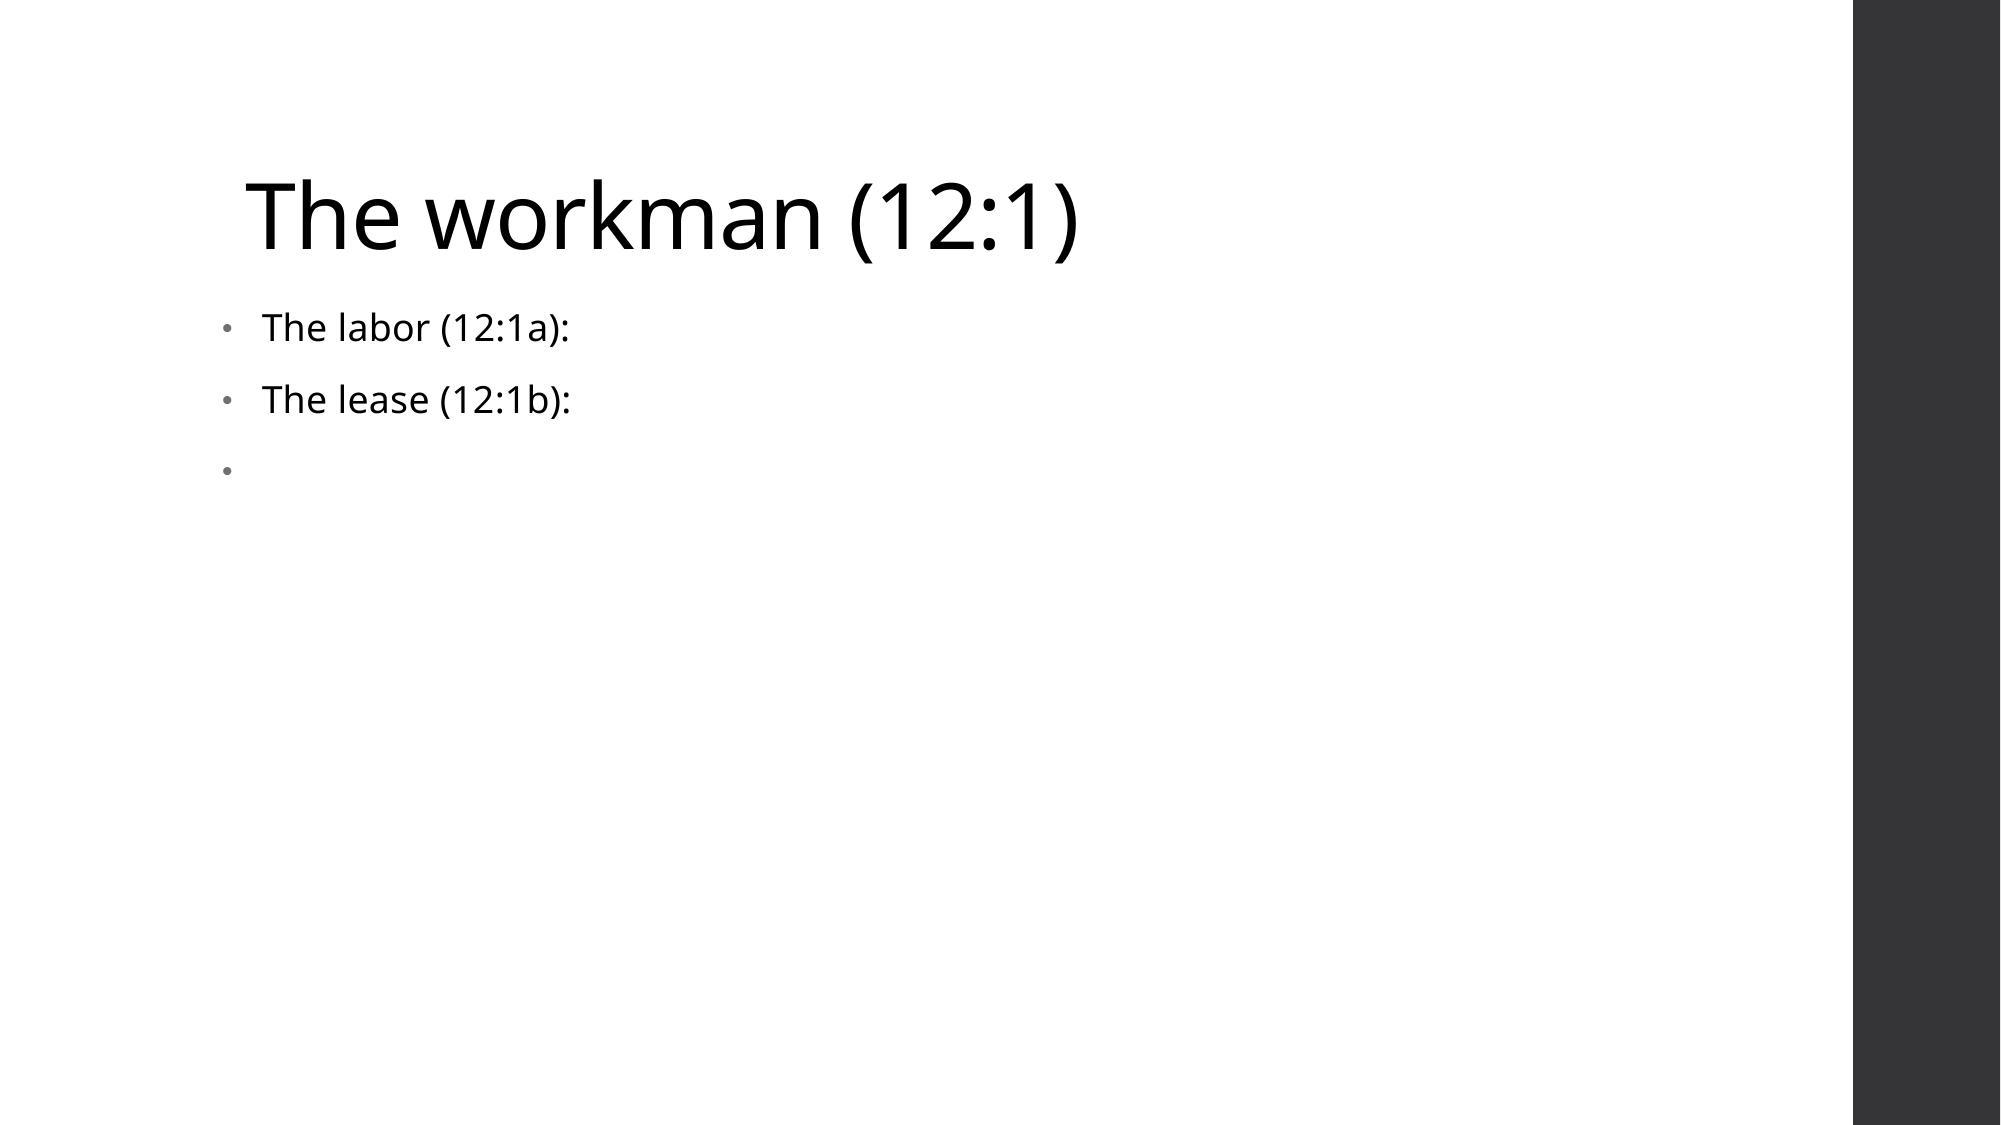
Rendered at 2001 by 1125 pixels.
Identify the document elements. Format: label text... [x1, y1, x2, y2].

title The workman (12:1) [206, 60, 1797, 278]
list The labor (12:1a): The lease (12:1b): [206, 299, 1617, 1014]
